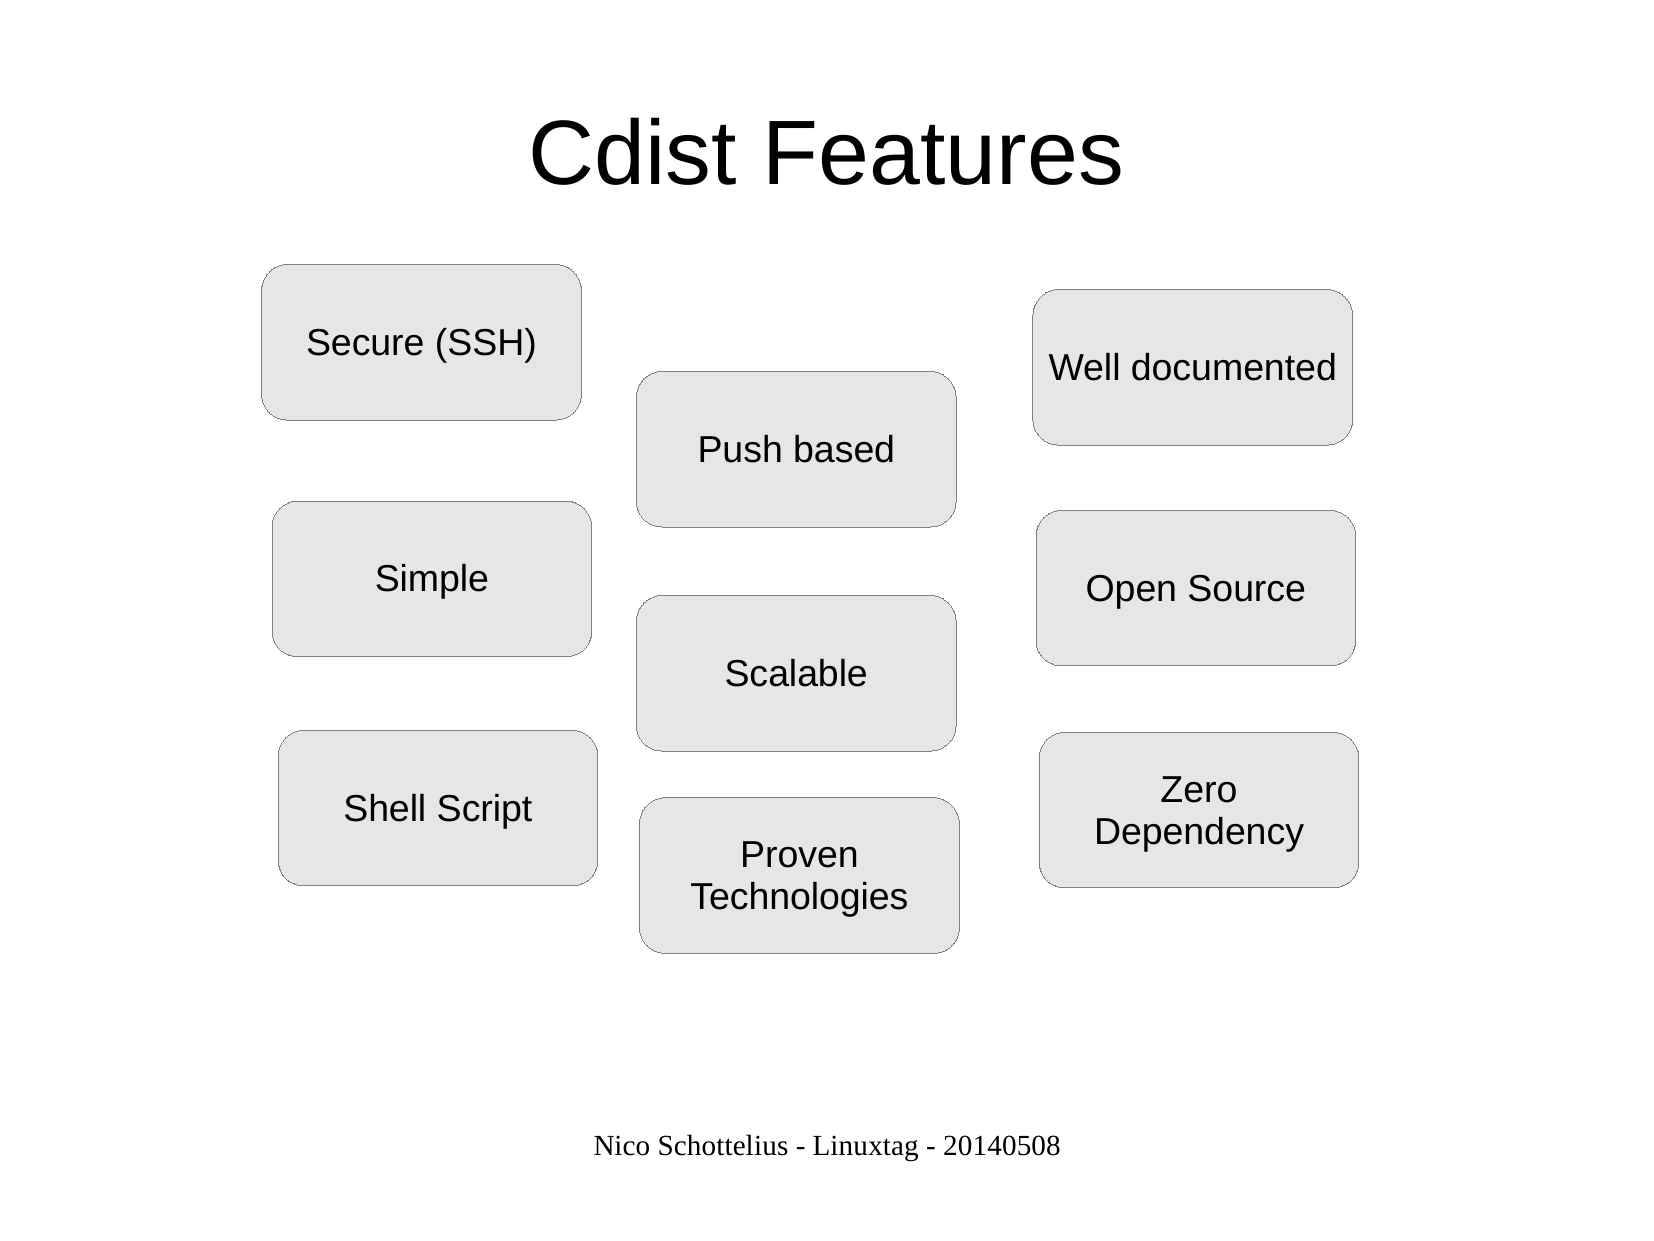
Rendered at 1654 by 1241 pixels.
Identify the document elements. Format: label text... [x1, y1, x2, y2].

title Cdist Features [82, 49, 1571, 257]
text_box Push based [636, 371, 957, 528]
text_box Open Source [1036, 510, 1356, 666]
text_box Simple [272, 501, 592, 657]
text_box Proven Technologies [639, 797, 960, 954]
text_box Well documented [1032, 289, 1353, 446]
text_box Scalable [636, 595, 957, 752]
text_box Secure (SSH) [261, 264, 582, 421]
text_box Zero Dependency [1039, 732, 1359, 888]
text_box Shell Script [278, 730, 598, 886]
